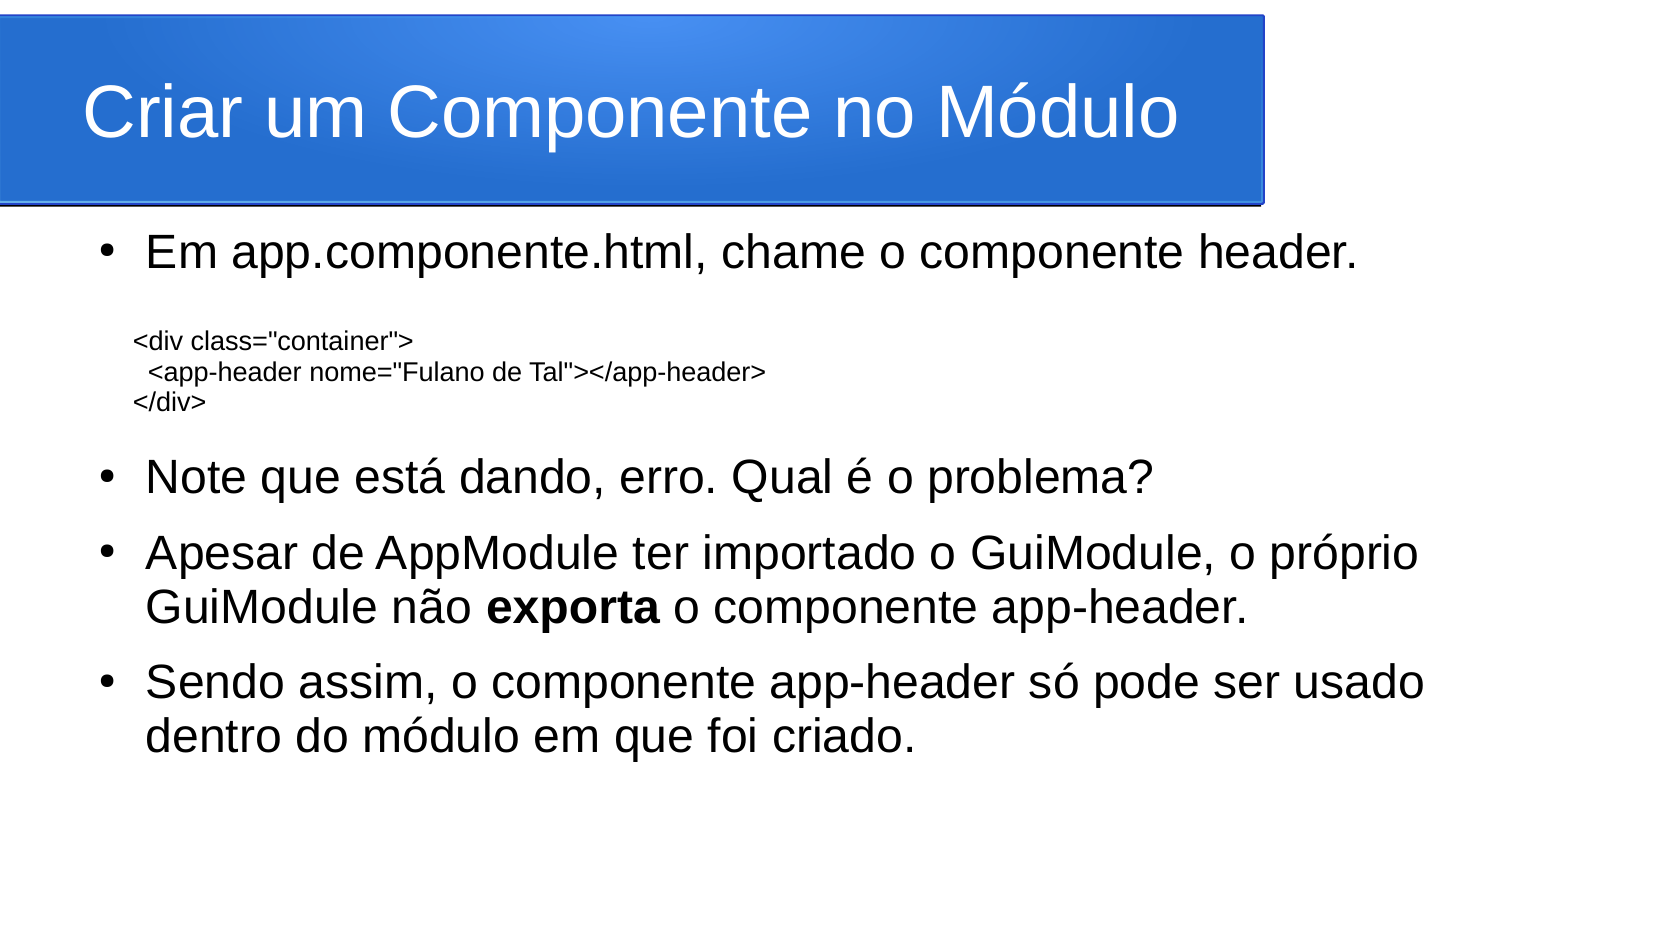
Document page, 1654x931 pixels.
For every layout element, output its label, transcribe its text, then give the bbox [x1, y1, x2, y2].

text_box <div class="container"> <app-header nome="Fulano de Tal"></app-header> </div> [118, 318, 1501, 796]
title Criar um Componente no Módulo [82, 35, 1235, 189]
list Em app.componente.html, chame o componente header. Note que está dando, erro. Qual é o problema? Apesar de AppModule ter importado o GuiModule, o próprio GuiModule não exporta o componente app-header. Sendo assim, o componente app-header só pode ser usado dentro do módulo em que foi criado. [82, 224, 1571, 764]
